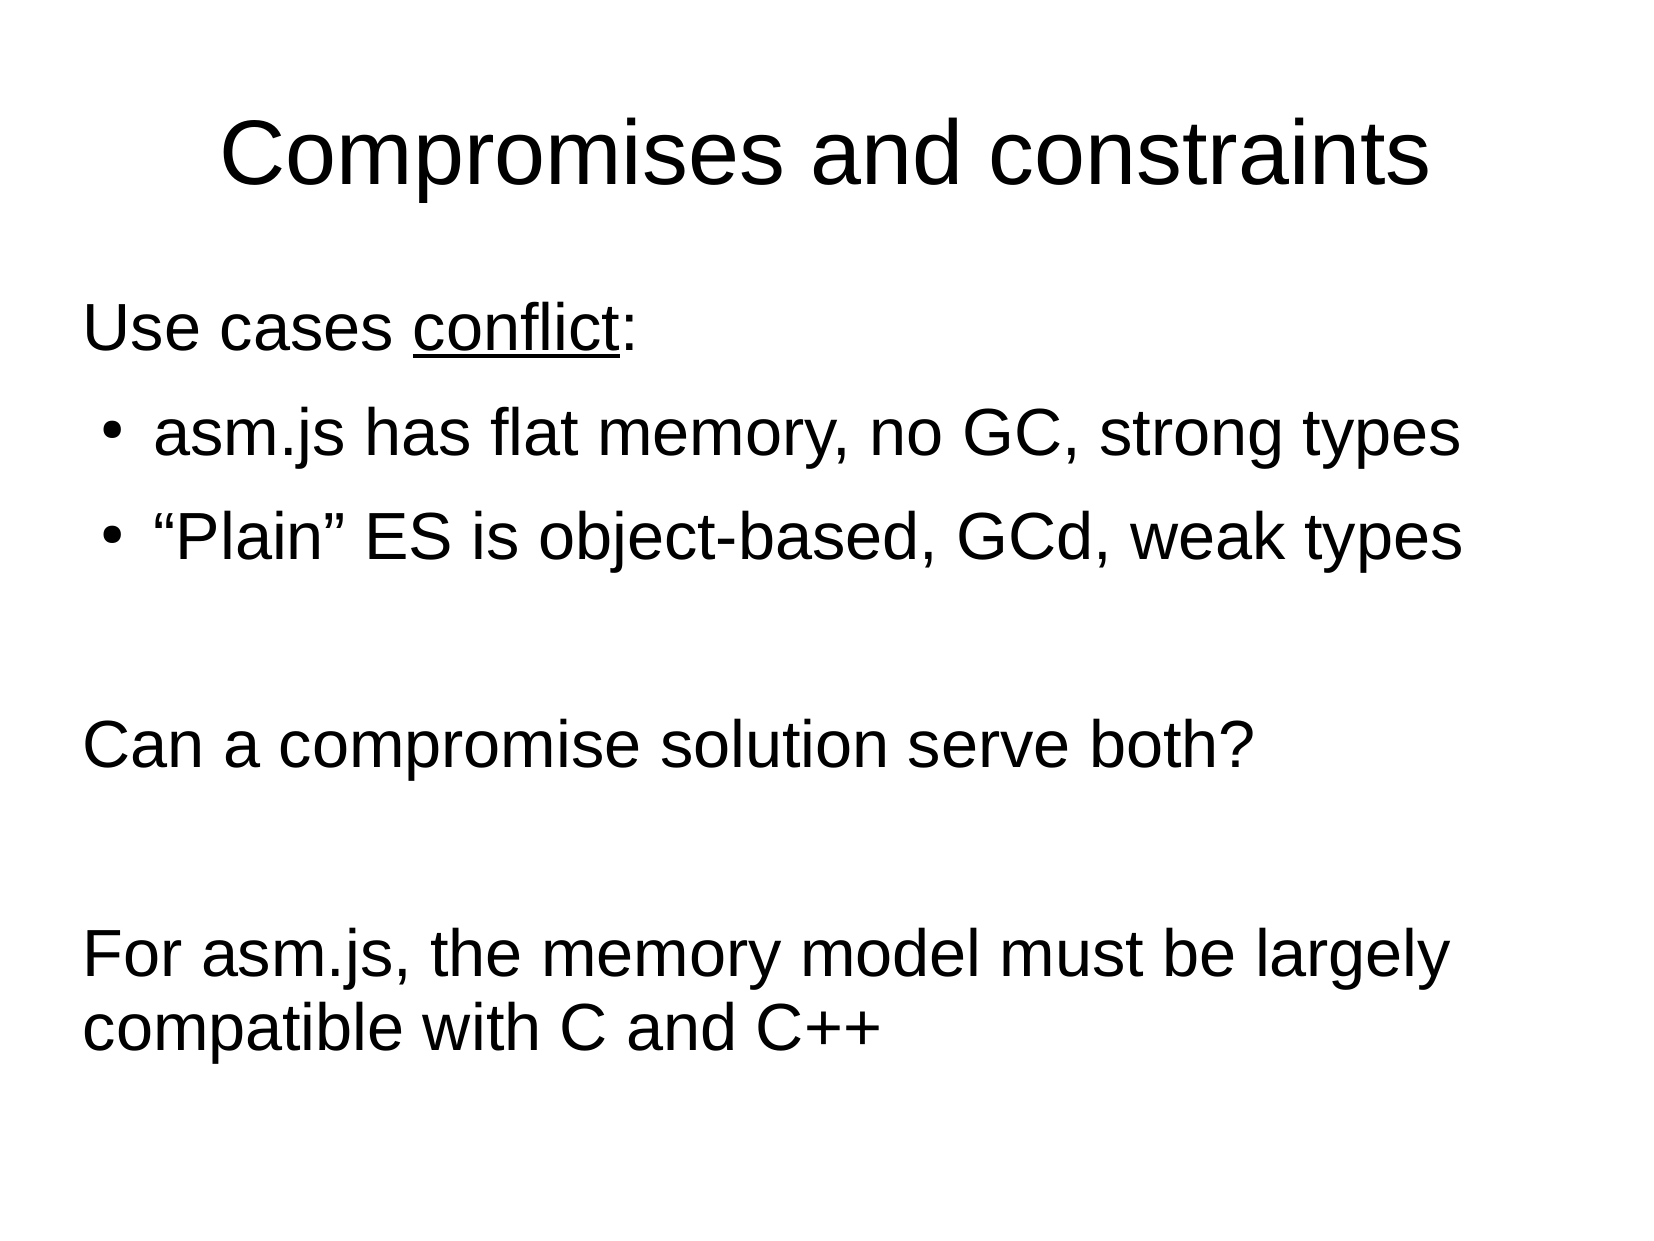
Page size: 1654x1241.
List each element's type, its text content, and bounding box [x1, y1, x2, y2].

list Use cases conflict: asm.js has flat memory, no GC, strong types “Plain” ES is object-based, GCd, weak types Can a compromise solution serve both? For asm.js, the memory model must be largely compatible with C and C++ [82, 290, 1571, 1109]
title Compromises and constraints [82, 49, 1571, 257]
